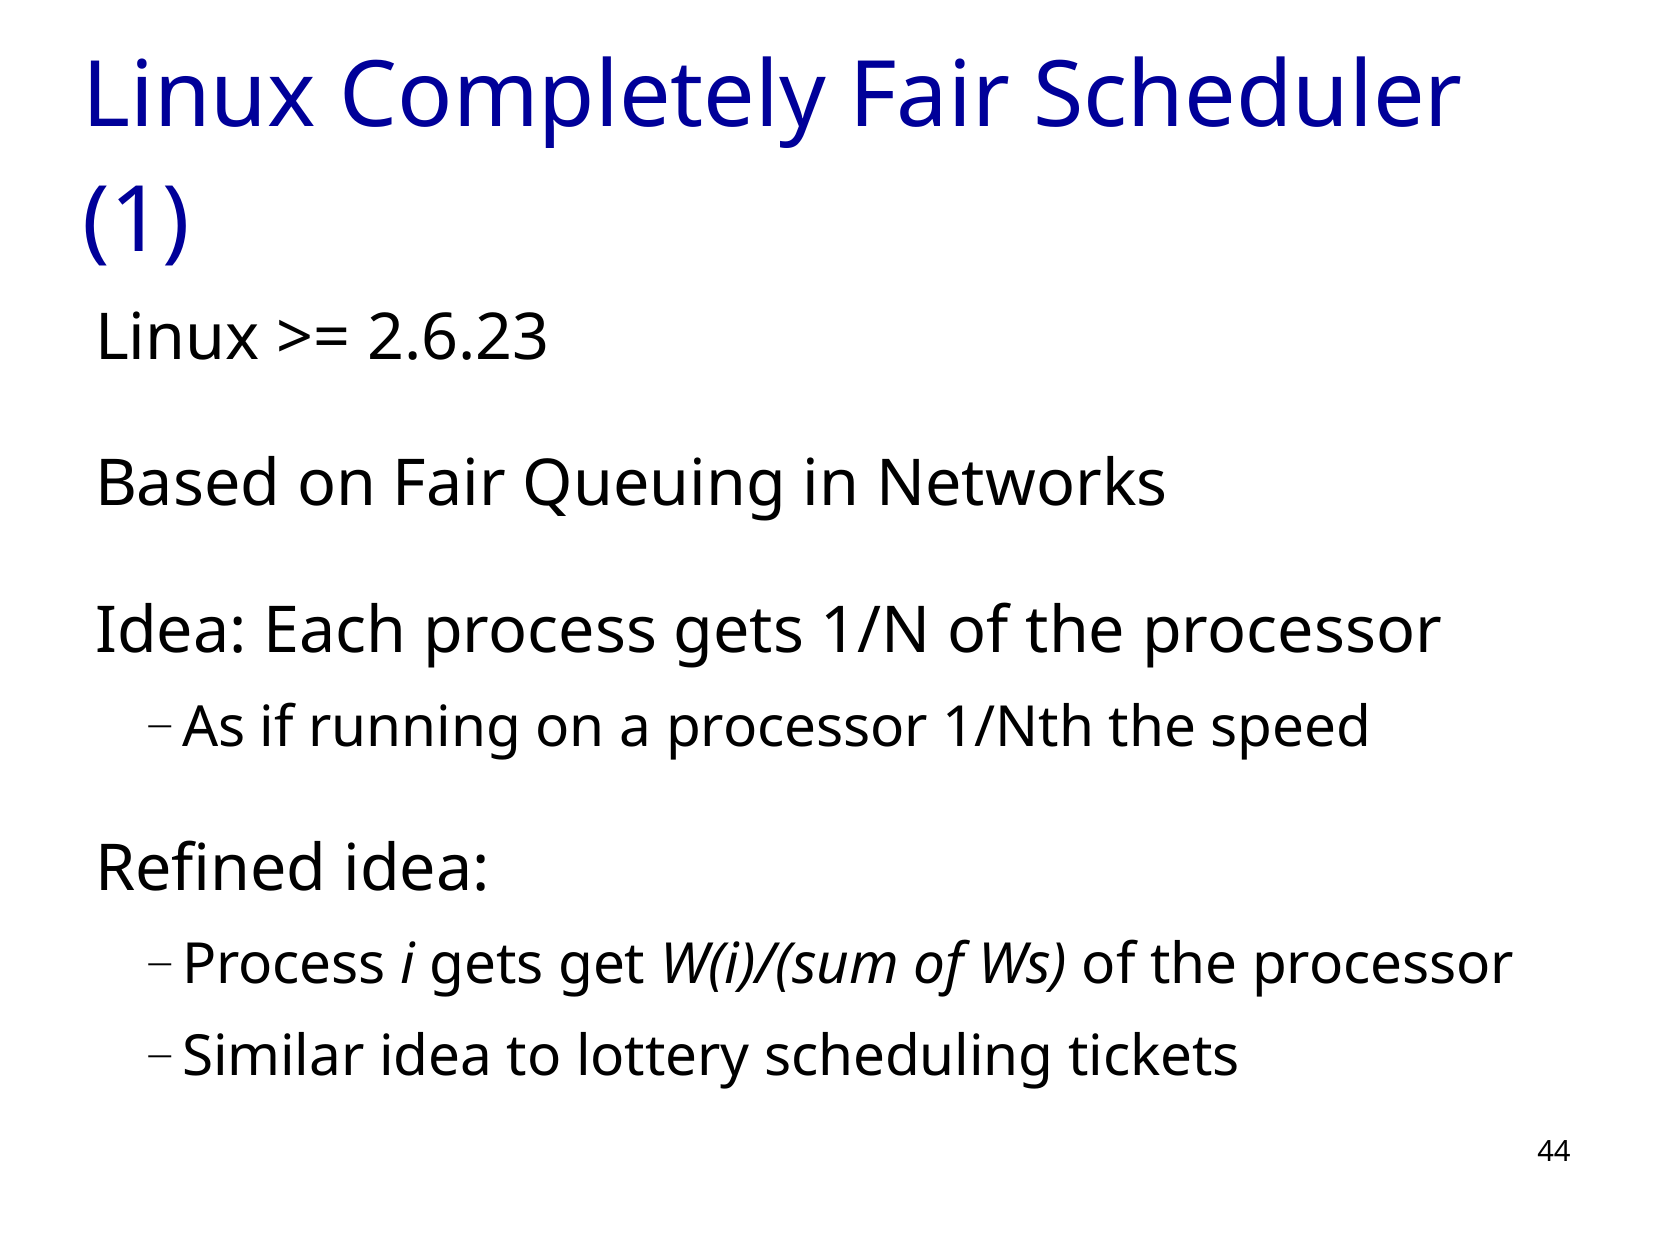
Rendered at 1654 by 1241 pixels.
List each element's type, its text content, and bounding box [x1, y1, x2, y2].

list Linux >= 2.6.23 Based on Fair Queuing in Networks Idea: Each process gets 1/N of the processor As if running on a processor 1/Nth the speed Refined idea: Process i gets get W(i)/(sum of Ws) of the processor Similar idea to lottery scheduling tickets [60, 290, 1571, 1096]
title Linux Completely Fair Scheduler (1) [82, 49, 1571, 257]
